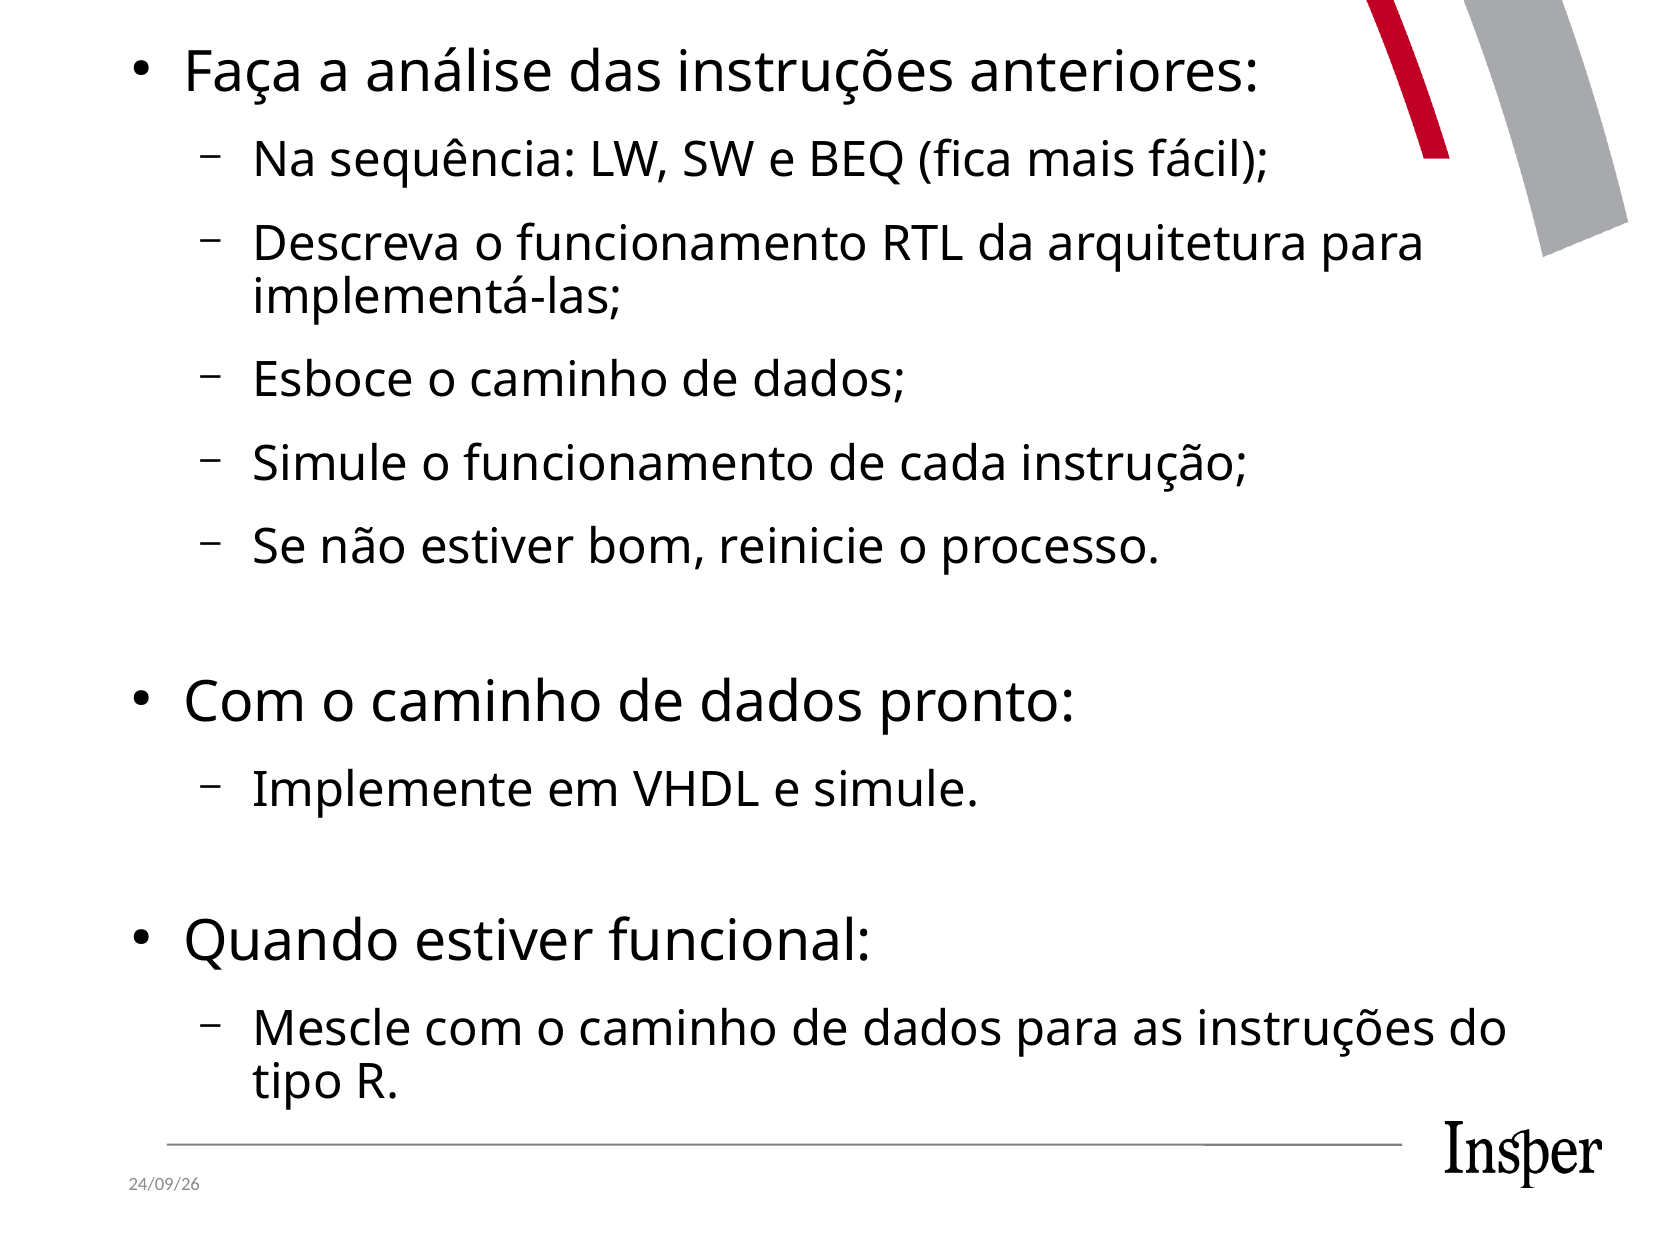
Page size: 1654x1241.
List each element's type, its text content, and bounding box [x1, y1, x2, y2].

list Faça a análise das instruções anteriores: Na sequência: LW, SW e BEQ (fica mais fácil); Descreva o funcionamento RTL da arquitetura para implementá-las; Esboce o caminho de dados; Simule o funcionamento de cada instrução; Se não estiver bom, reinicie o processo. Com o caminho de dados pronto: Implemente em VHDL e simule. Quando estiver funcional: Mescle com o caminho de dados para as instruções do tipo R. [113, 42, 1540, 1117]
